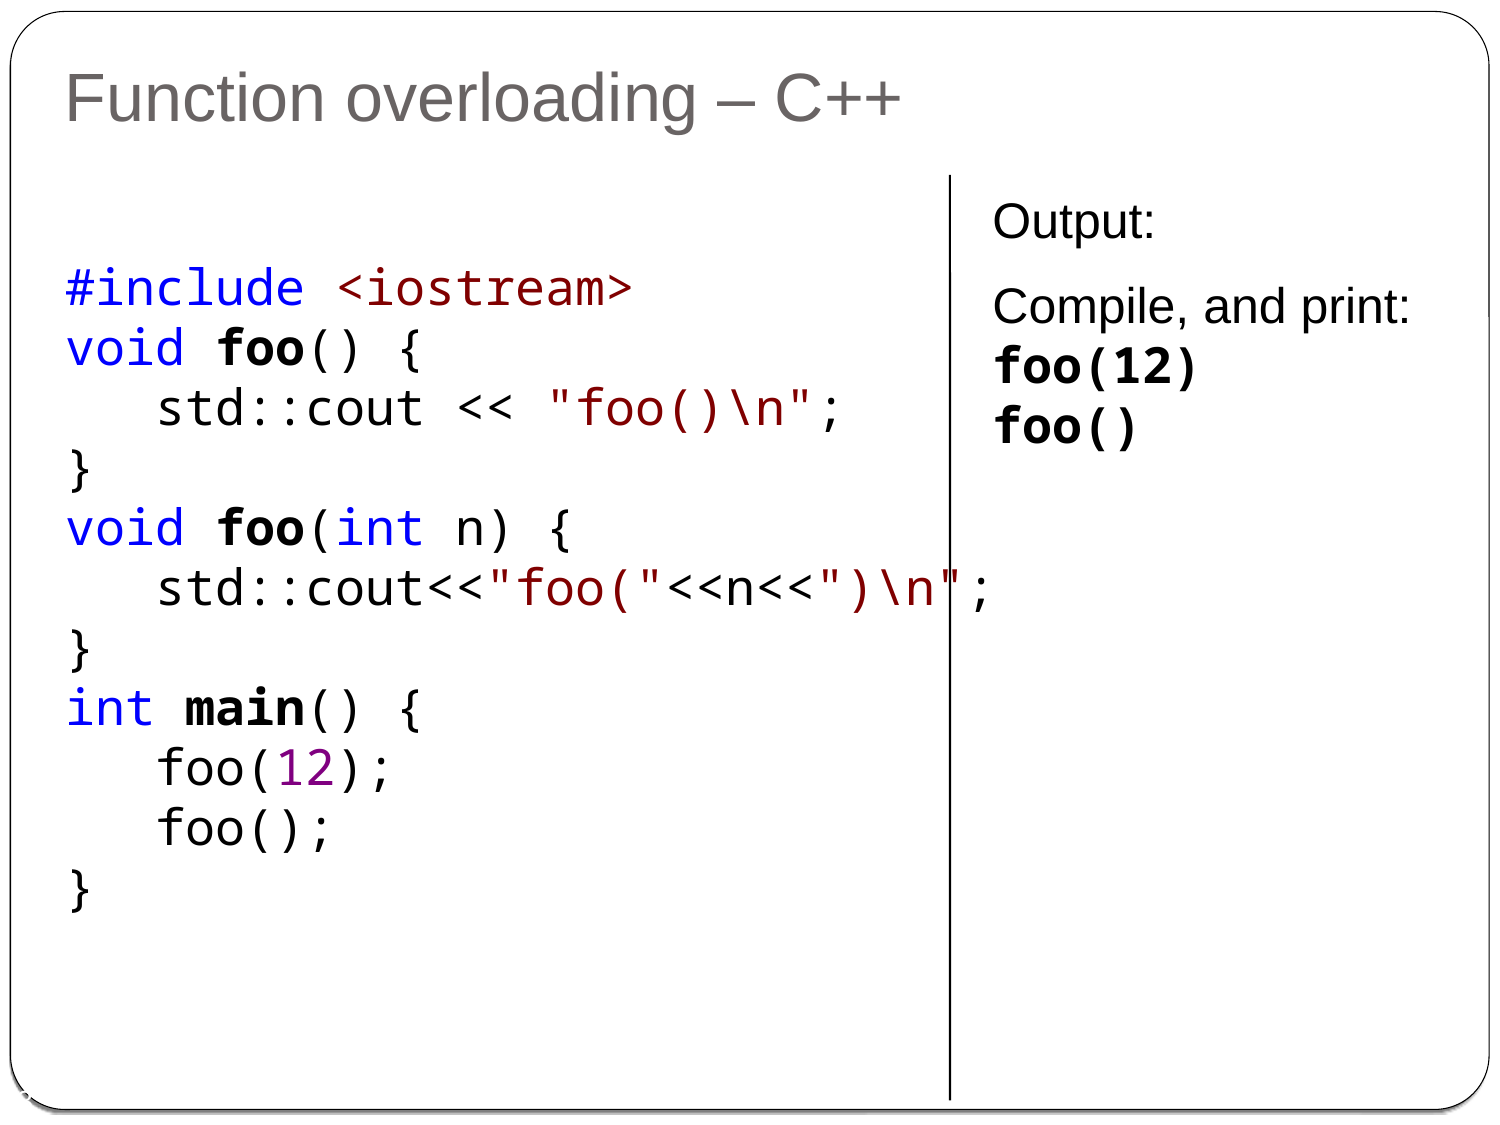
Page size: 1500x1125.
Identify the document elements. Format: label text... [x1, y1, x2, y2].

list #include <iostream> void foo() { std::cout << "foo()\n"; } void foo(int n) { std::cout<<"foo("<<n<<")\n"; } int main() { foo(12); foo(); } [50, 103, 1451, 1042]
text_box Output: Compile, and print: foo(12) foo() [962, 166, 1500, 562]
slide_number <number> [0, 1074, 50, 1125]
title Function overloading – C++ [50, 45, 1450, 103]
